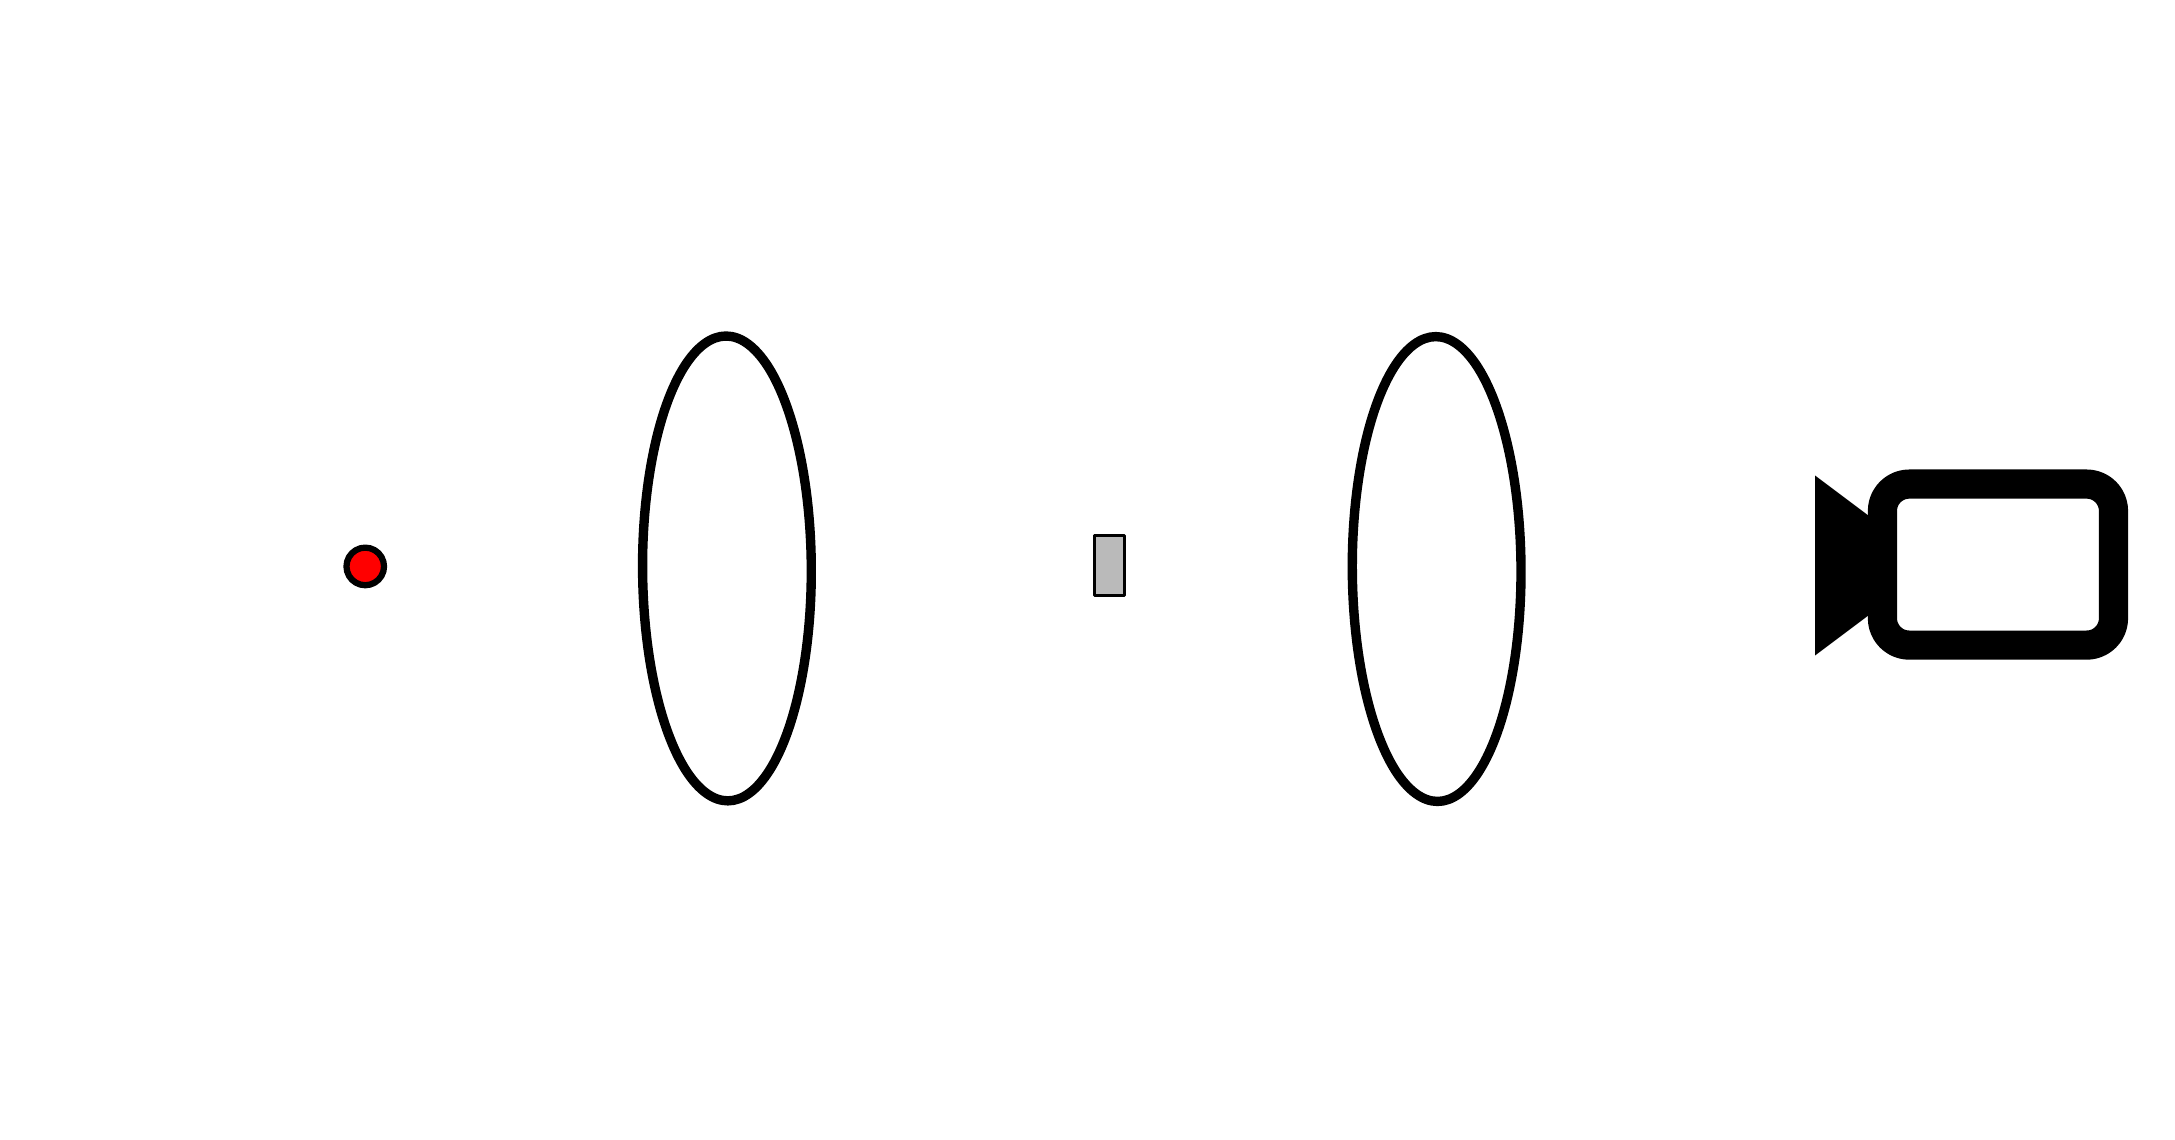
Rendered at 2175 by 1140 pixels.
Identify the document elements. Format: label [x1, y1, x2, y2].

text_box [1094, 535, 1125, 596]
text_box [1815, 475, 1876, 656]
text_box [1882, 484, 2114, 646]
text_box [642, 336, 812, 801]
text_box [1352, 336, 1522, 802]
text_box [346, 547, 385, 586]
